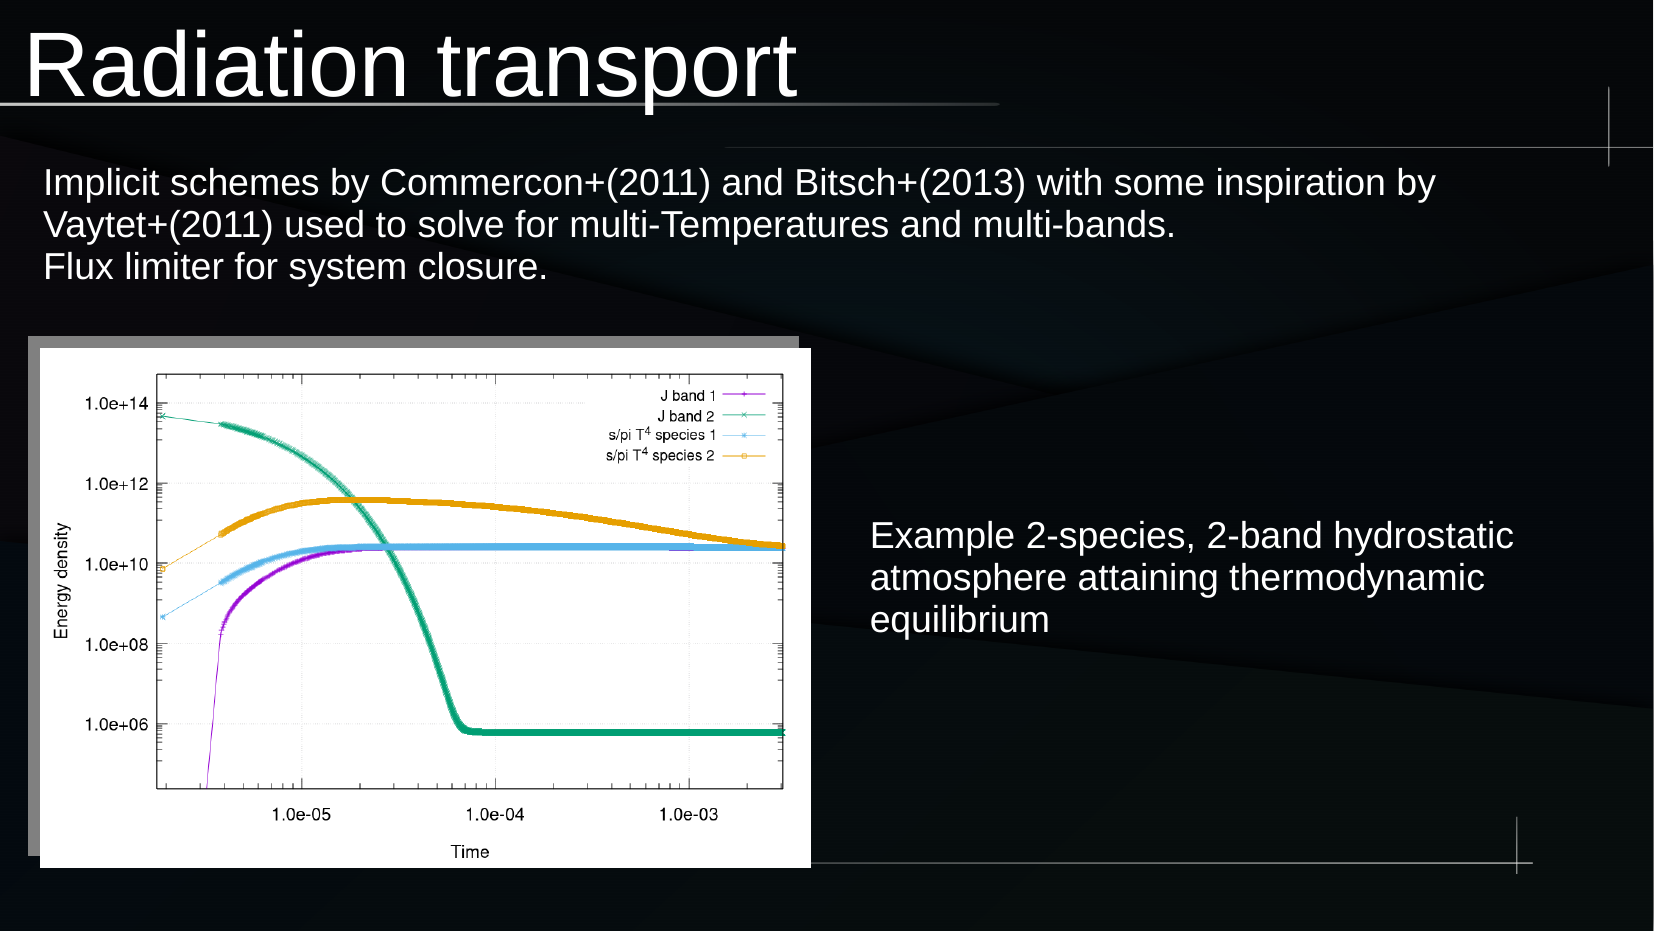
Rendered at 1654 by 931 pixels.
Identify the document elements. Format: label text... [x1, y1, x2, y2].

text_box Example 2-species, 2-band hydrostatic atmosphere attaining thermodynamic equilibrium [855, 507, 1651, 691]
picture [0, 0, 1654, 931]
text_box Implicit schemes by Commercon+(2011) and Bitsch+(2013) with some inspiration by Vaytet+(2011) used to solve for multi-Temperatures and multi-bands. Flux limiter for system closure. [28, 153, 1591, 295]
title Radiation transport [23, 11, 1589, 119]
